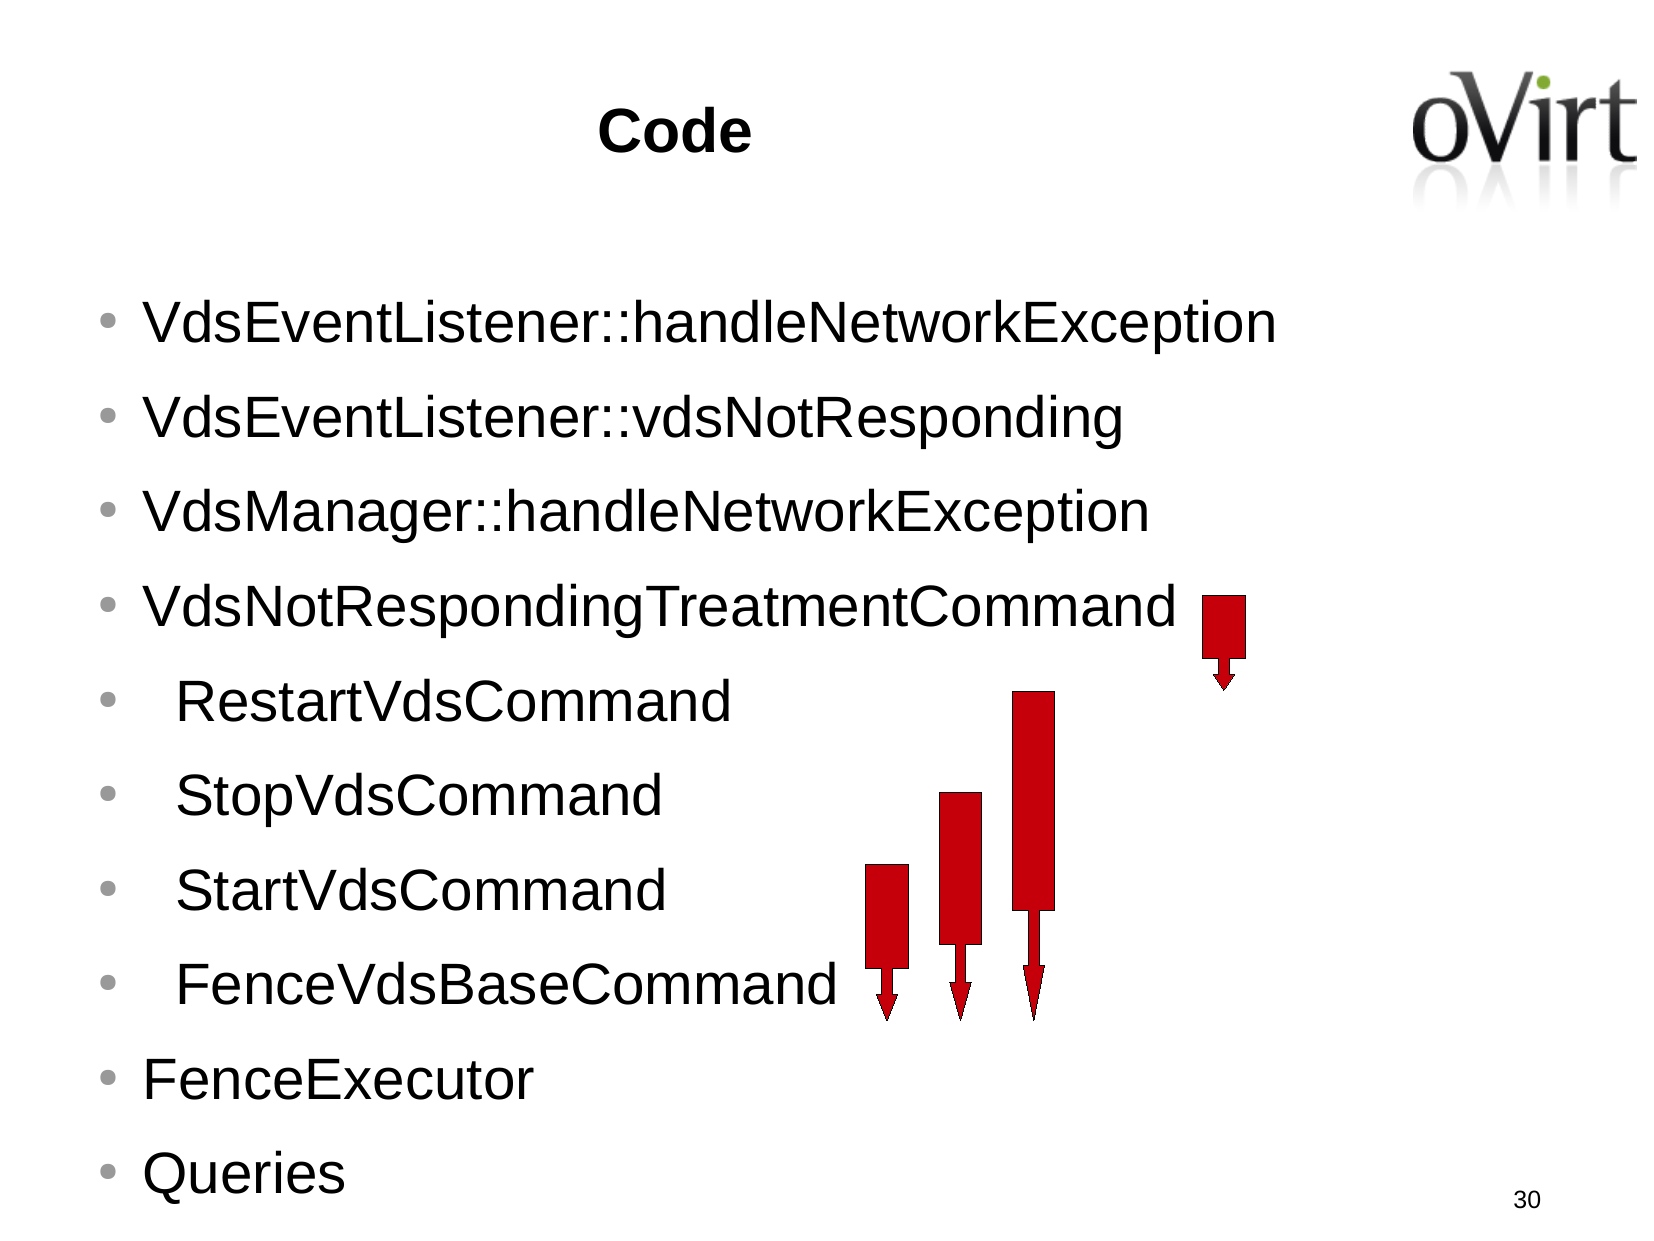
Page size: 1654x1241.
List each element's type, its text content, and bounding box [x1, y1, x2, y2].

picture [1413, 63, 1637, 212]
text_box [1202, 595, 1246, 691]
text_box [939, 792, 982, 1021]
text_box [865, 864, 909, 1021]
title Code [82, 37, 1303, 226]
list VdsEventListener::handleNetworkException VdsEventListener::vdsNotResponding VdsManager::handleNetworkException VdsNotRespondingTreatmentCommand RestartVdsCommand StopVdsCommand StartVdsCommand FenceVdsBaseCommand FenceExecutor Queries [82, 290, 1571, 1207]
text_box [1012, 691, 1055, 1021]
